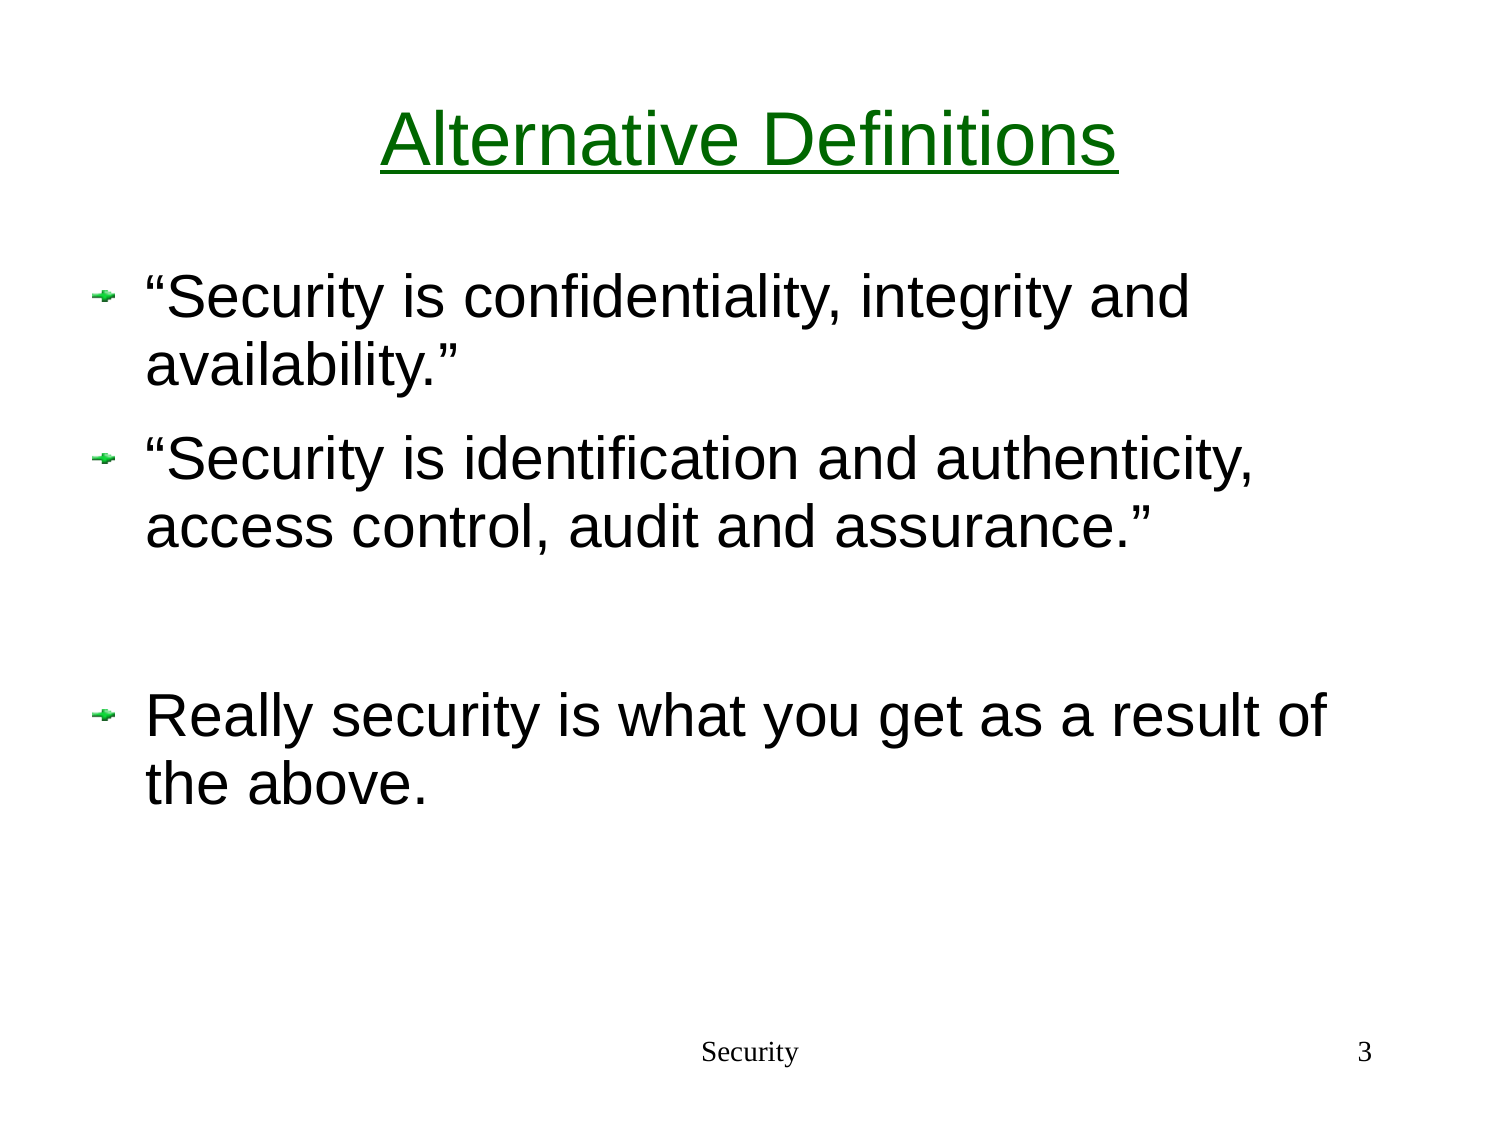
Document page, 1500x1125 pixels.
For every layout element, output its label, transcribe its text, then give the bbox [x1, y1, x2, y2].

slide_number <number> [1074, 1025, 1388, 1100]
footer Security [512, 1025, 988, 1100]
list “Security is confidentiality, integrity and availability.” “Security is identification and authenticity, access control, audit and assurance.” Really security is what you get as a result of the above. [75, 262, 1425, 1006]
title Alternative Definitions [75, 93, 1425, 185]
